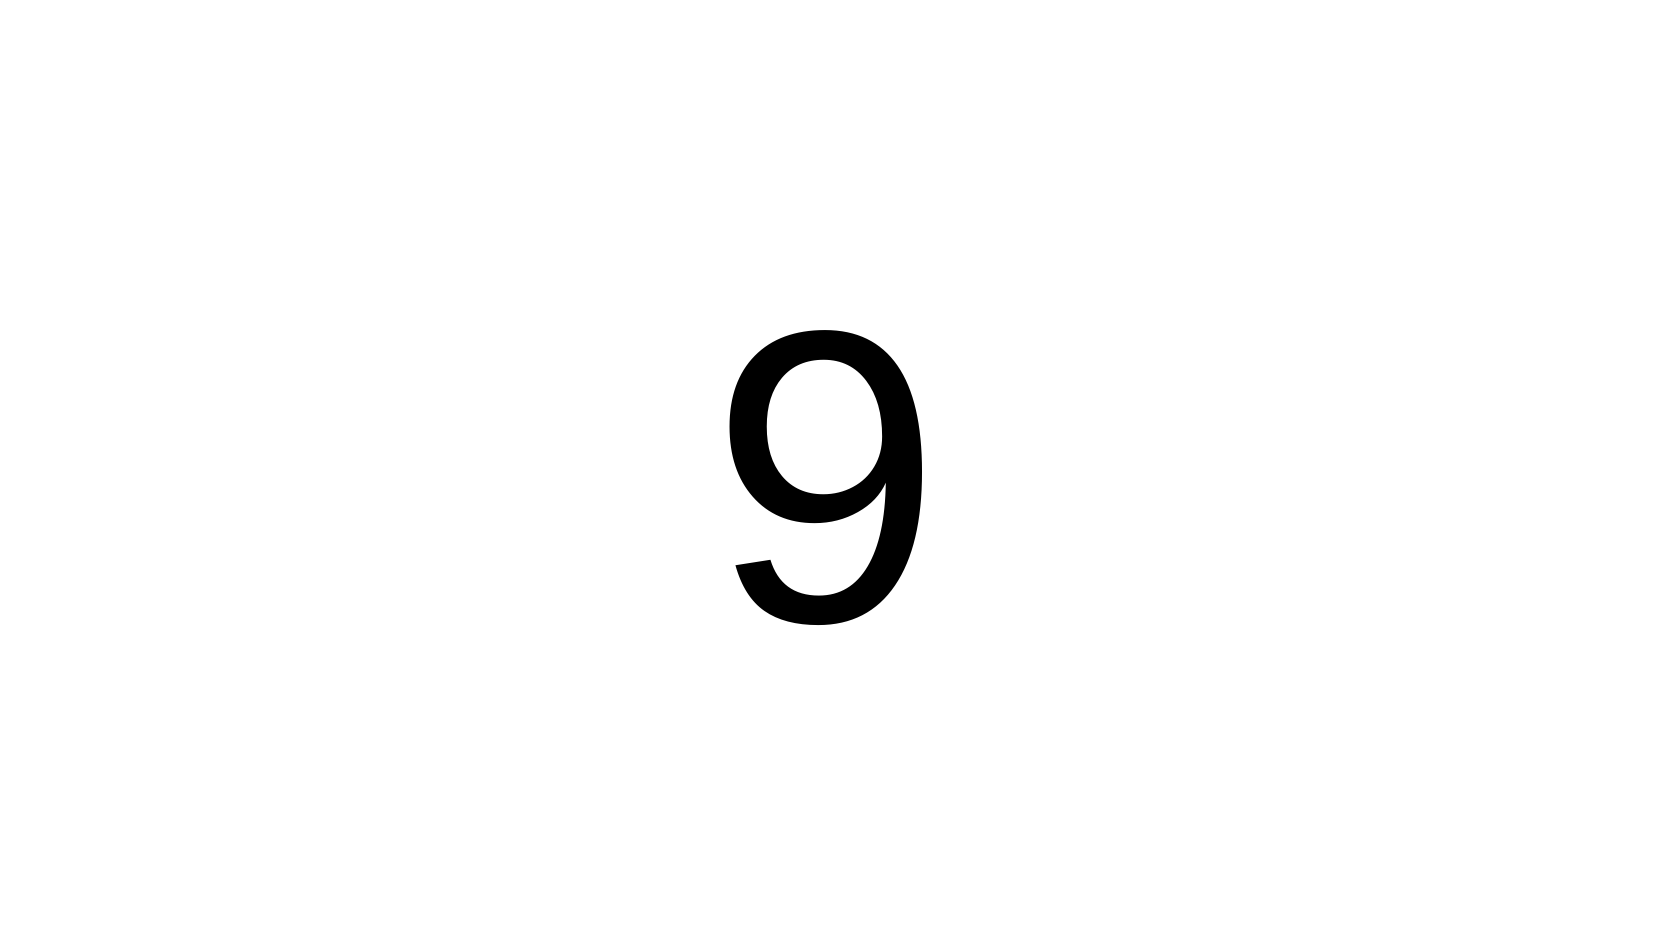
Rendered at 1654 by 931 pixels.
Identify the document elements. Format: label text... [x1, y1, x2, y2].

title 9 [0, 23, 1654, 931]
